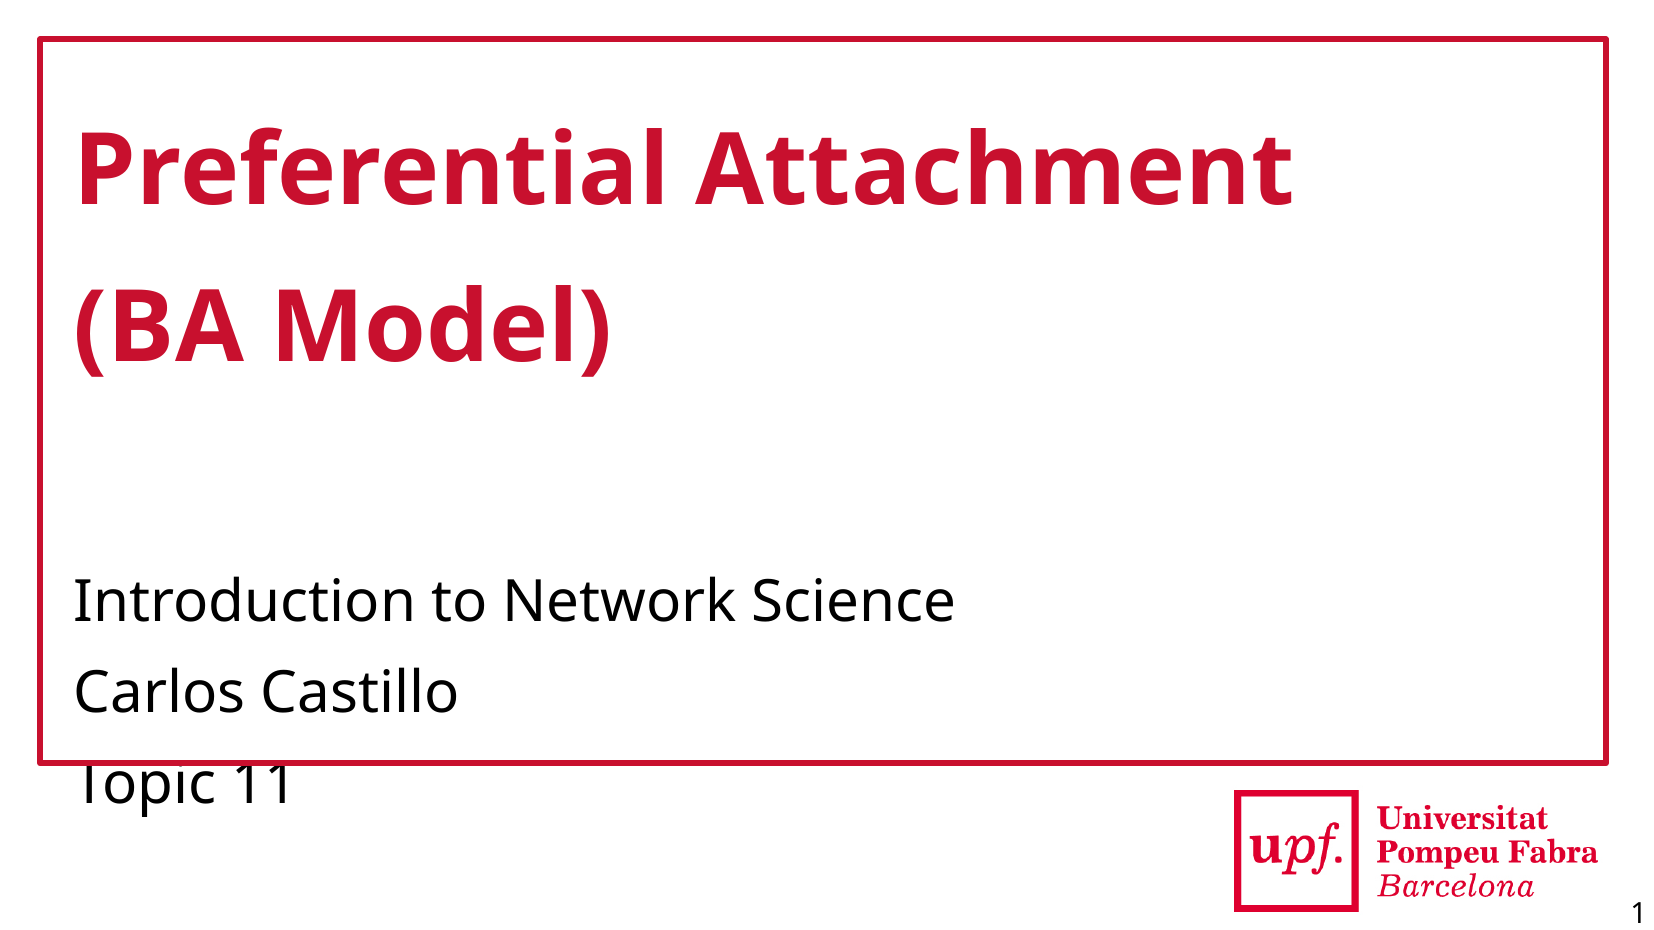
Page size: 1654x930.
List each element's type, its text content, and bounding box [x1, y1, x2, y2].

picture [1229, 784, 1603, 915]
text_box Preferential Attachment (BA Model) Introduction to Network Science Carlos Castillo Topic 11 [73, 77, 1562, 730]
